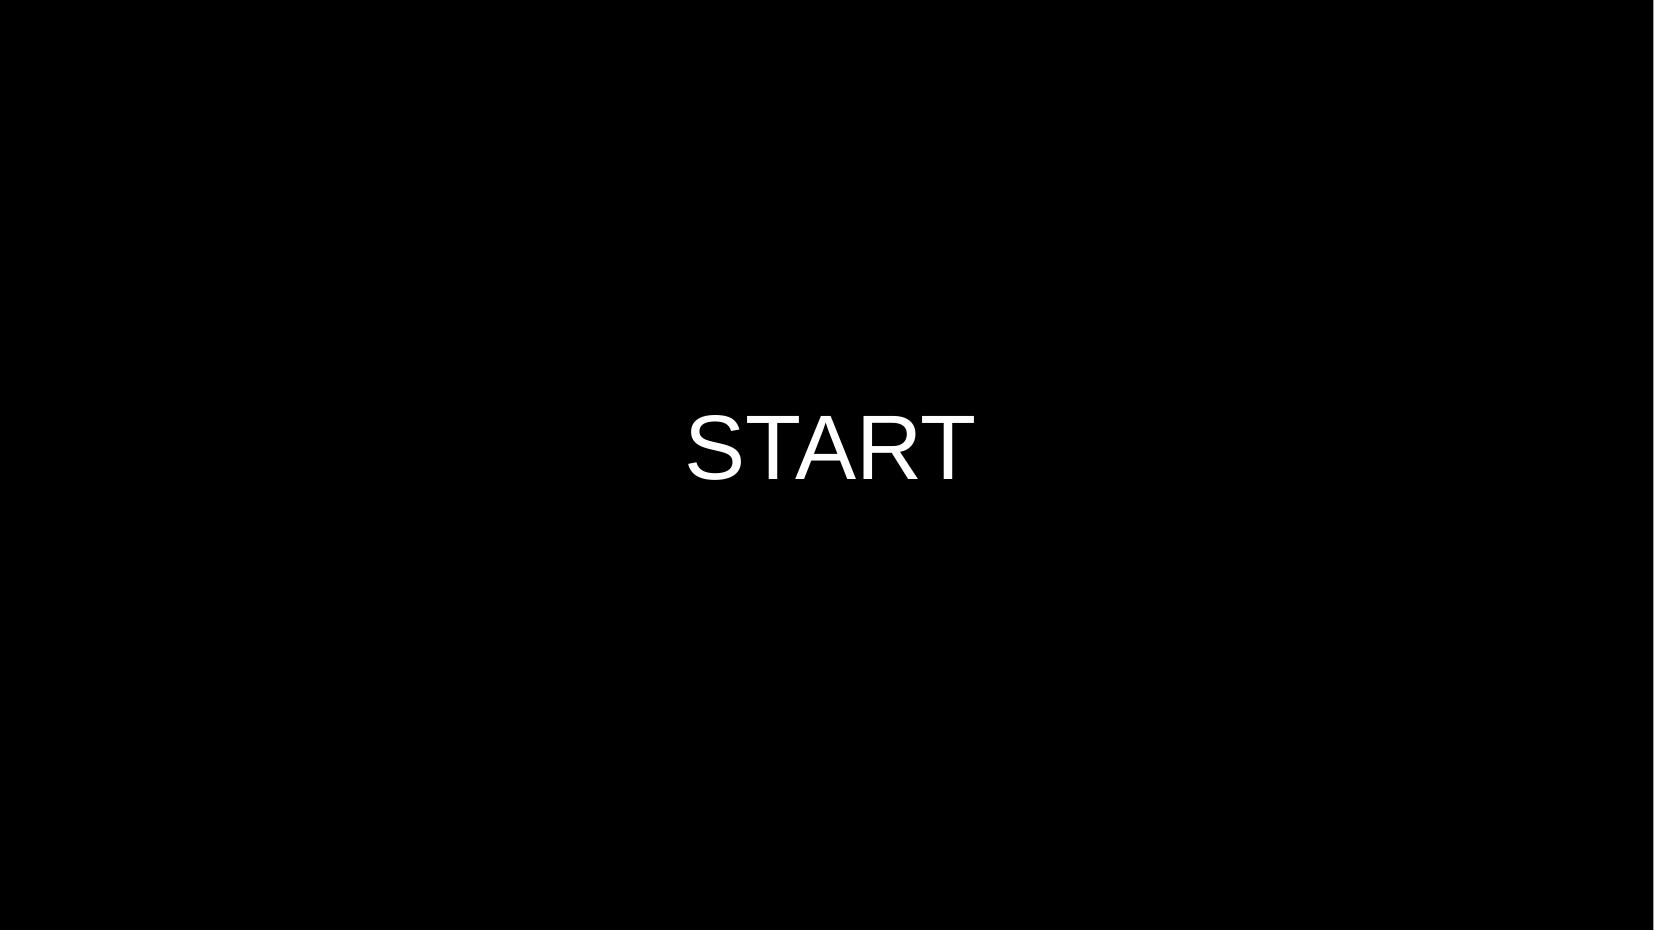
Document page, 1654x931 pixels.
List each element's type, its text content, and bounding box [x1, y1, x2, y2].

title START [86, 369, 1576, 526]
